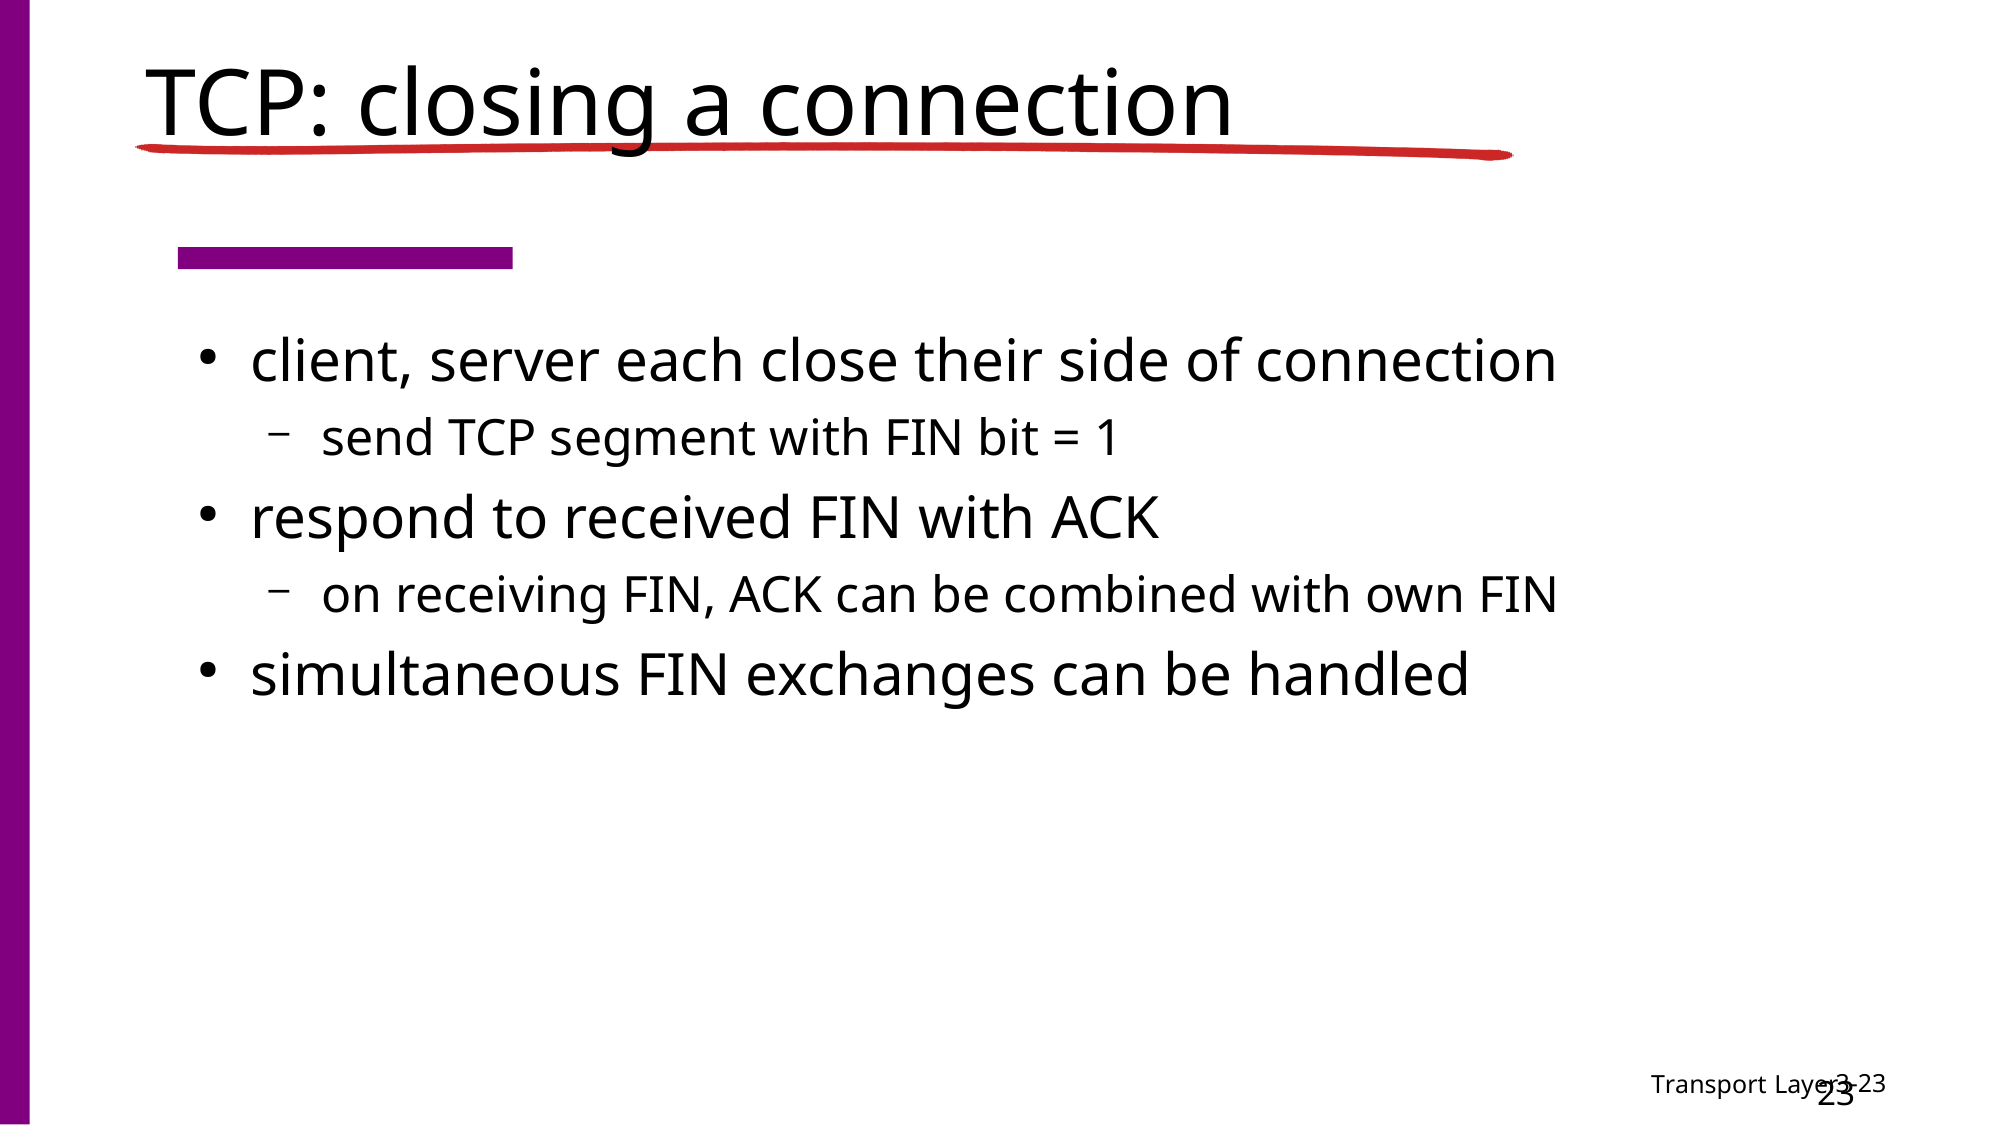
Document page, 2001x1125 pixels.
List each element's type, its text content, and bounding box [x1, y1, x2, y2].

text_box Transport Layer [1219, 1079, 1820, 1105]
title TCP: closing a connection [94, 39, 1795, 159]
picture [129, 159, 1530, 166]
text_box 3-<number> [1820, 1060, 1969, 1106]
list client, server each close their side of connection send TCP segment with FIN bit = 1 respond to received FIN with ACK on receiving FIN, ACK can be combined with own FIN simultaneous FIN exchanges can be handled [165, 315, 1846, 1079]
